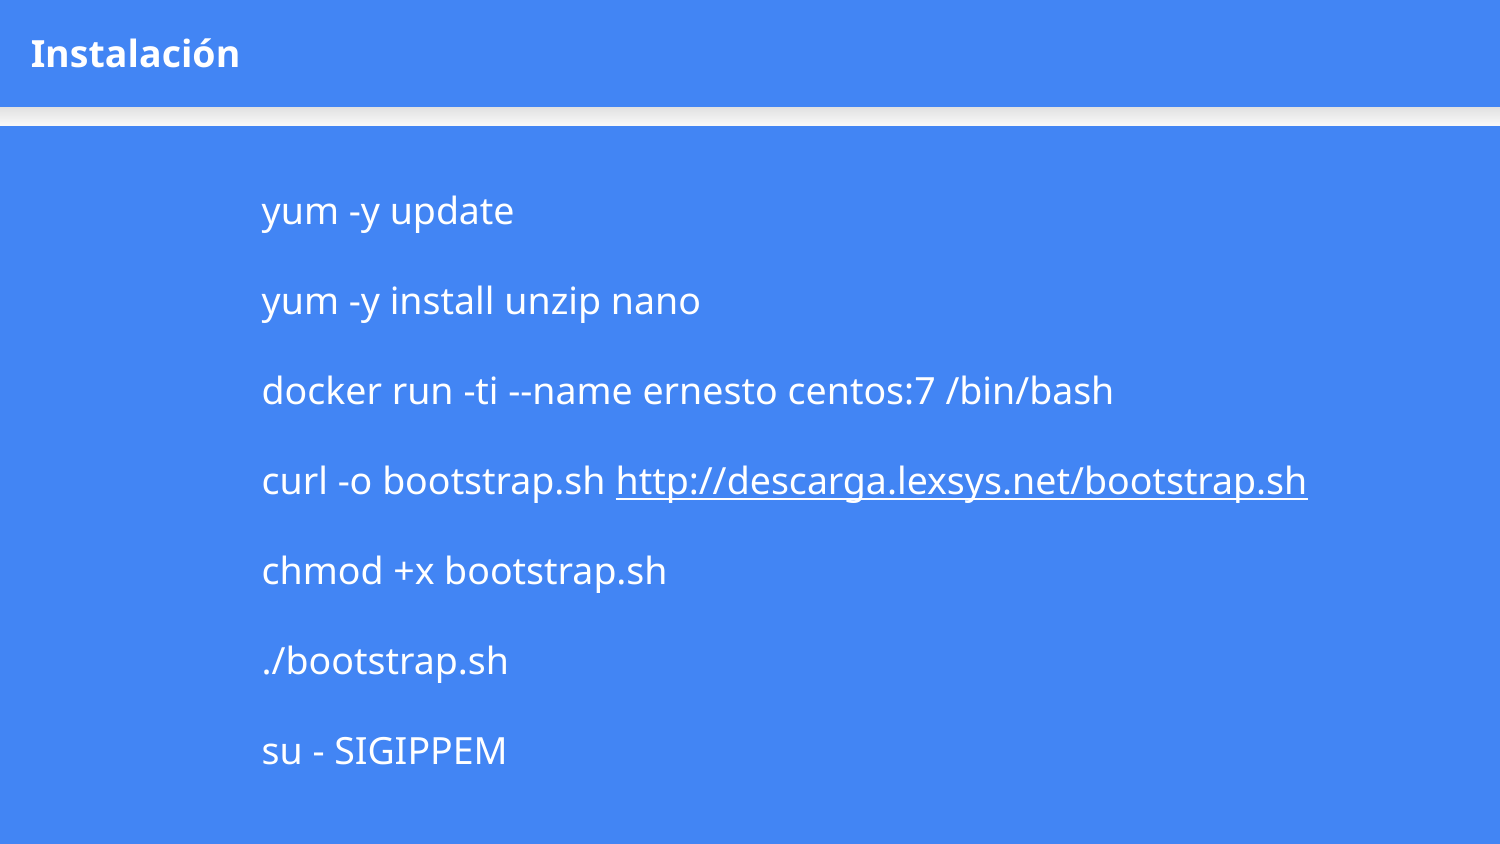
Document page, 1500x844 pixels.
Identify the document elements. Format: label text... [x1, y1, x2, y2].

text_box yum -y update yum -y install unzip nano docker run -ti --name ernesto centos:7 /bin/bash curl -o bootstrap.sh http://descarga.lexsys.net/bootstrap.sh chmod +x bootstrap.sh ./bootstrap.sh su - SIGIPPEM [246, 172, 1500, 777]
text_box Instalación [16, 2, 1464, 102]
